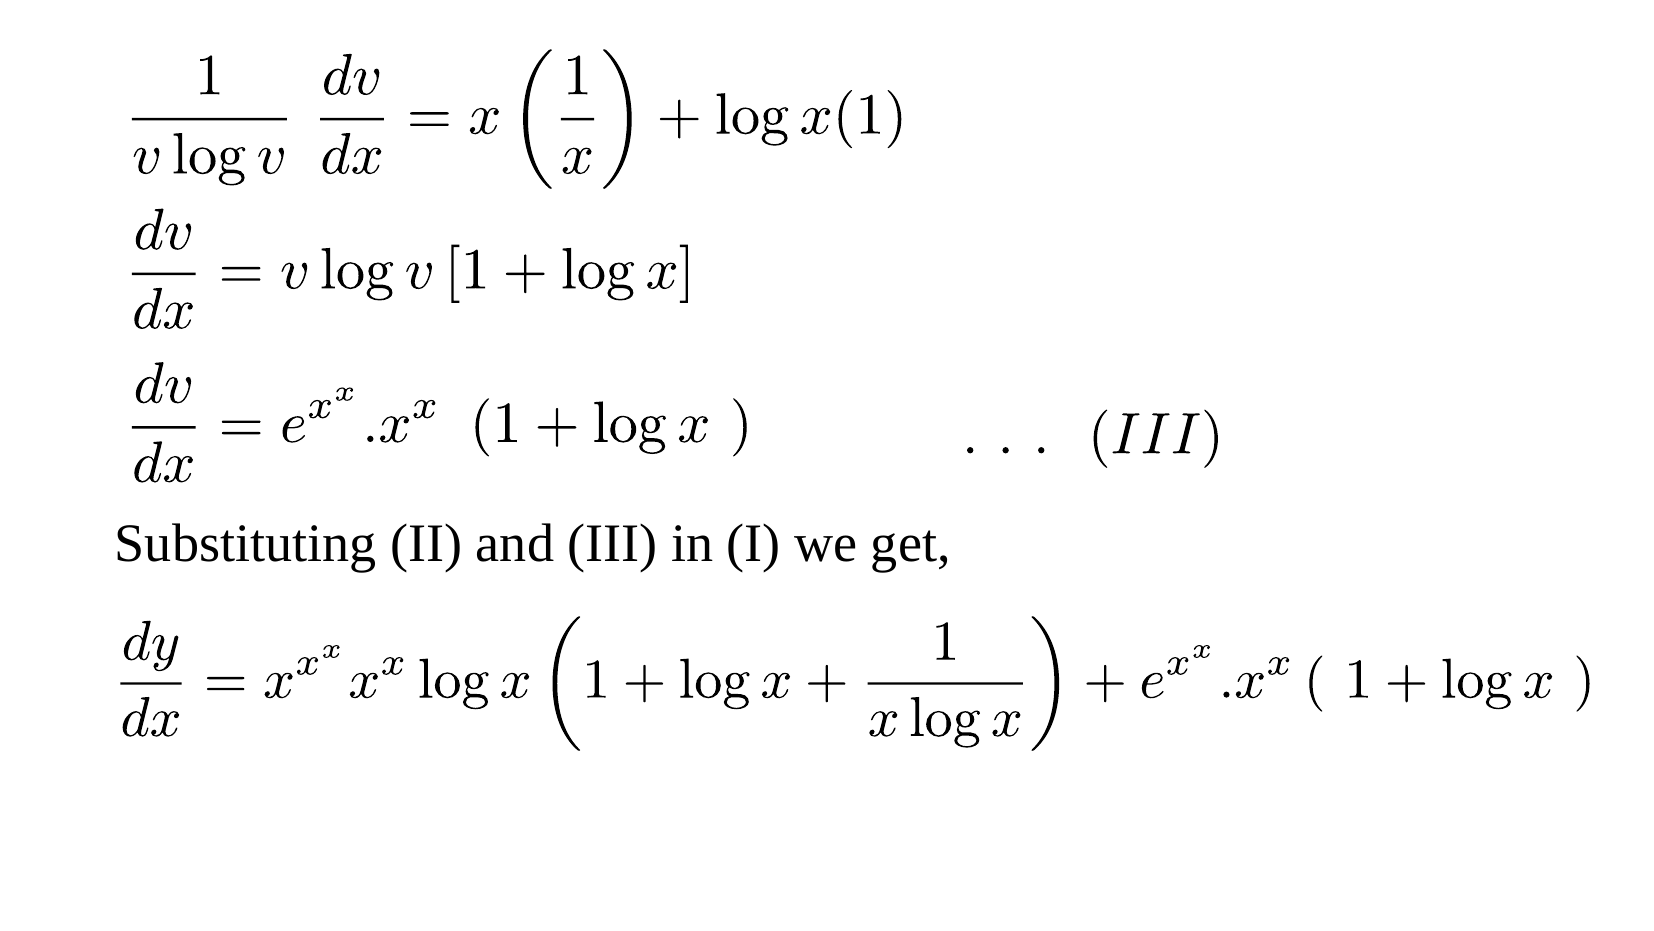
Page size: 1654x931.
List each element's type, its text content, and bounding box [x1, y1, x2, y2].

text_box [131, 208, 688, 329]
text_box [120, 616, 1590, 751]
text_box [131, 362, 747, 483]
text_box [131, 49, 902, 189]
title Substituting (II) and (III) in (I) we get, [47, 37, 1607, 886]
text_box [964, 409, 1218, 468]
